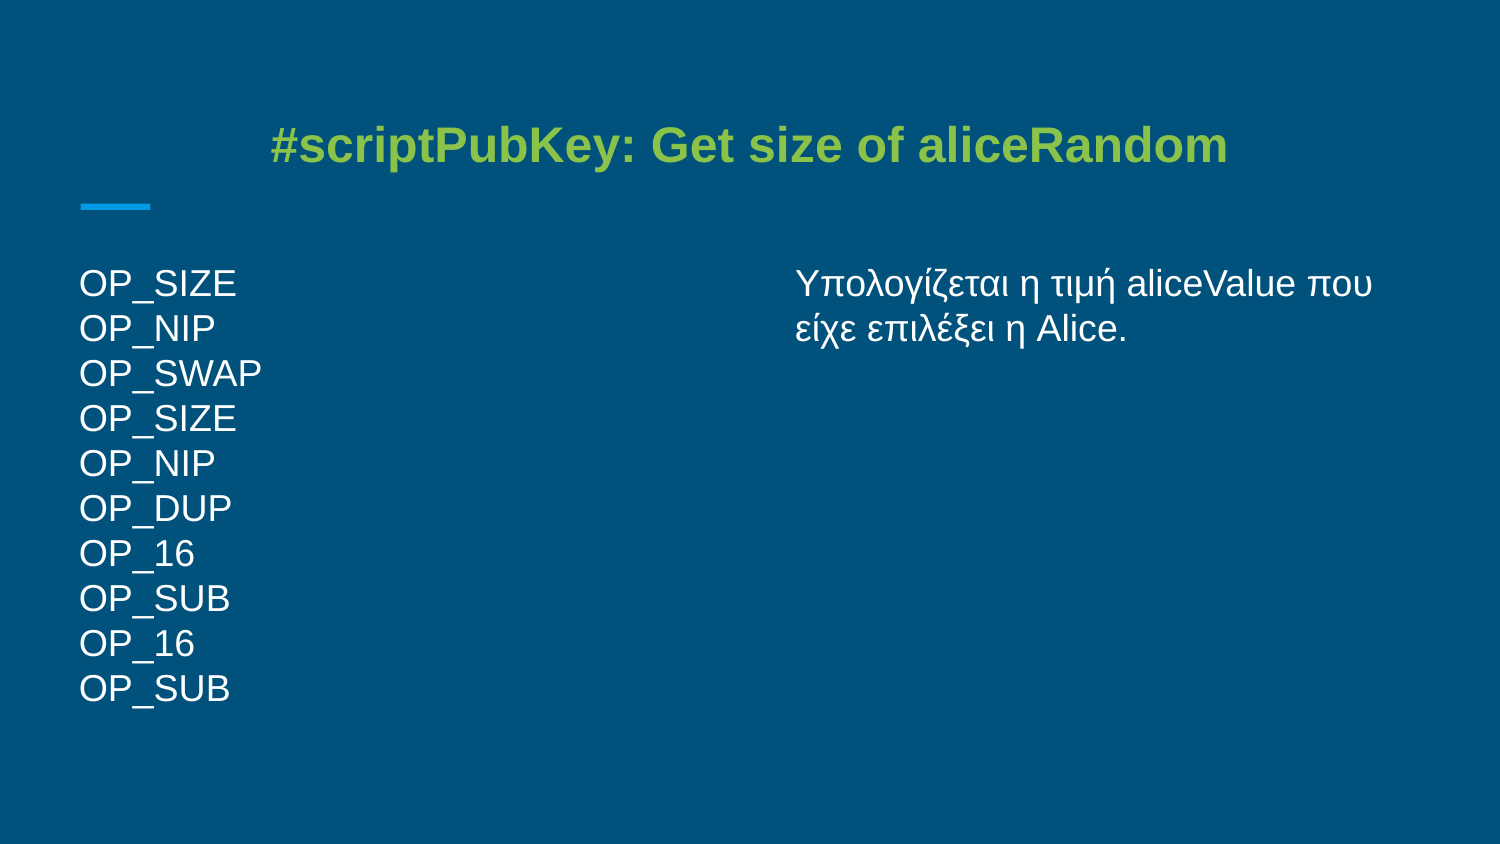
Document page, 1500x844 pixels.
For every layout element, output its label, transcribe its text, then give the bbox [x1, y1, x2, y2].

list Υπολογίζεται η τιμή aliceValue που είχε επιλέξει η Alice. [780, 244, 1437, 750]
list OP_SIZE OP_NIP OP_SWAP OP_SIZE OP_NIP OP_DUP OP_16 OP_SUB OP_16 OP_SUB [63, 244, 720, 750]
title #scriptPubKey: Get size of aliceRandom [63, 75, 1437, 188]
